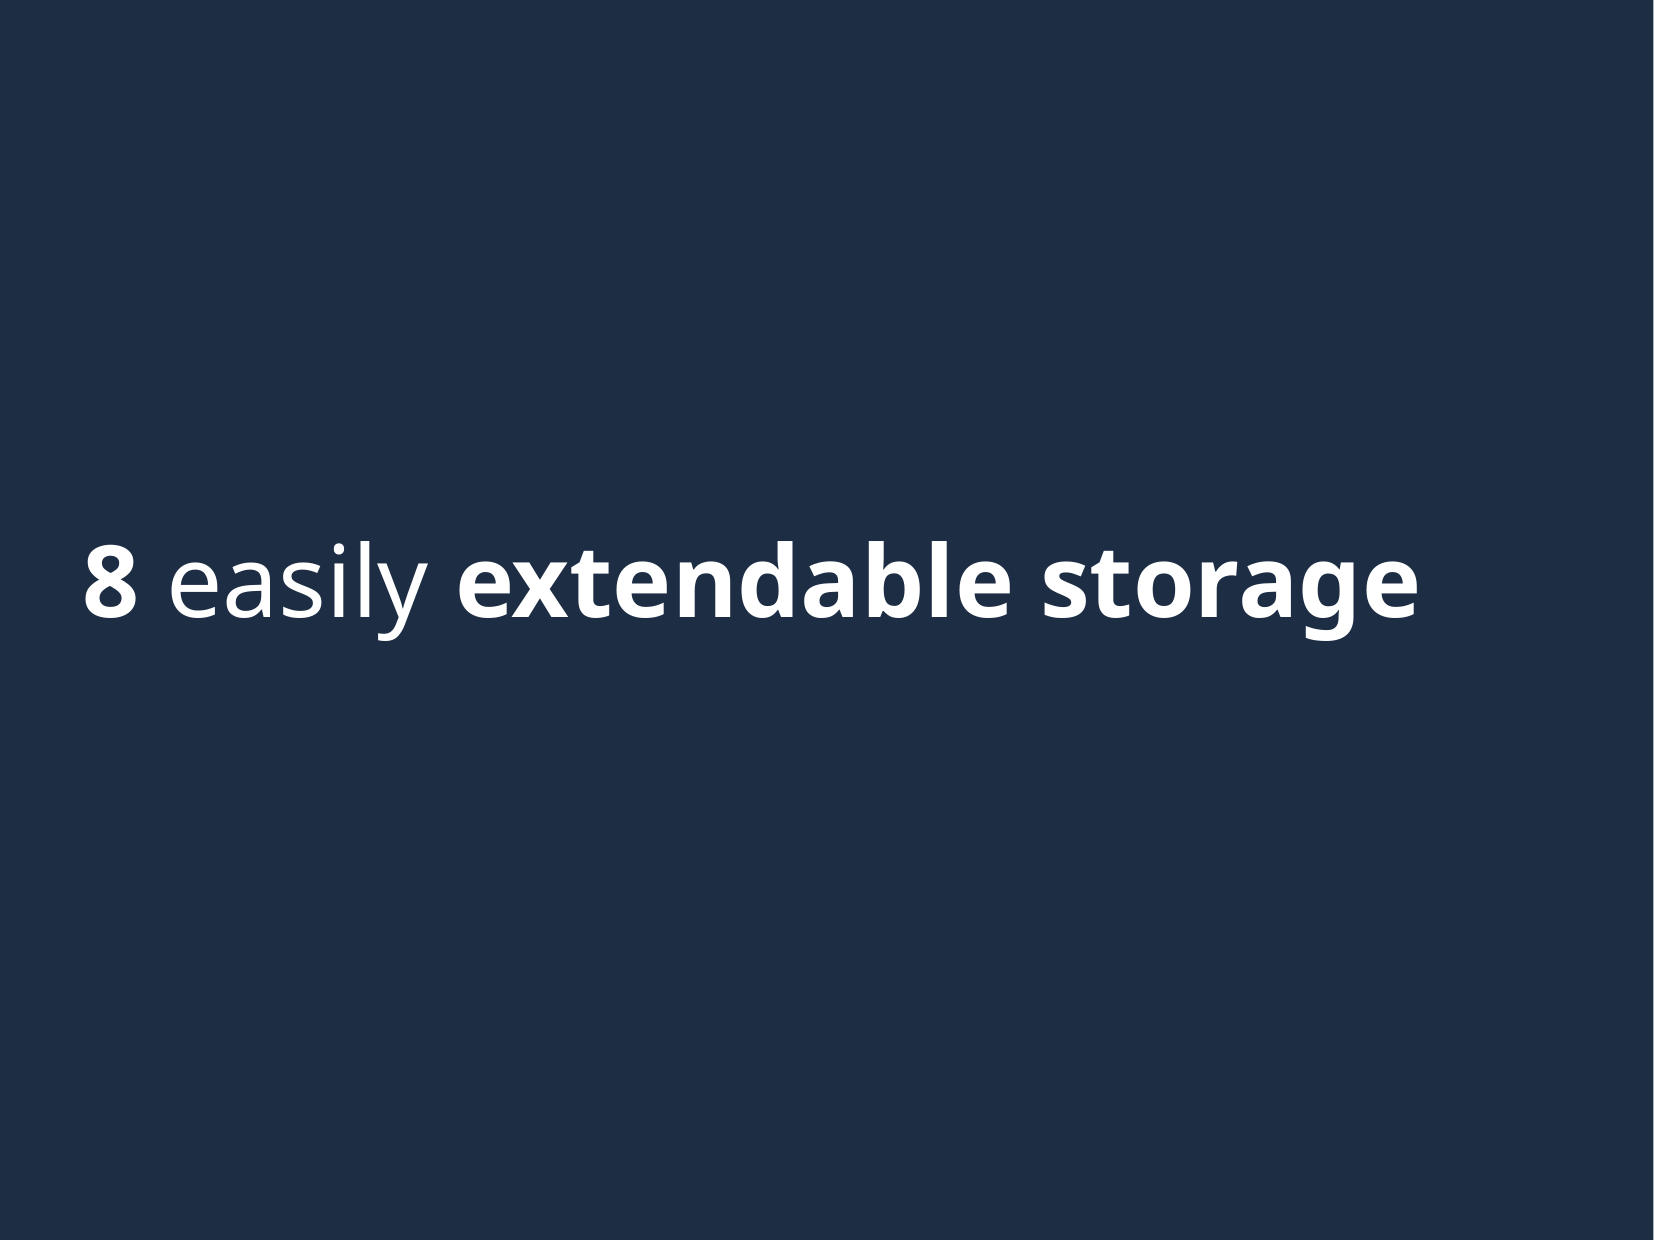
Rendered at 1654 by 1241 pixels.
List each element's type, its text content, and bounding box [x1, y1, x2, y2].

subtitle 8 easily extendable storage [82, 49, 1571, 1109]
